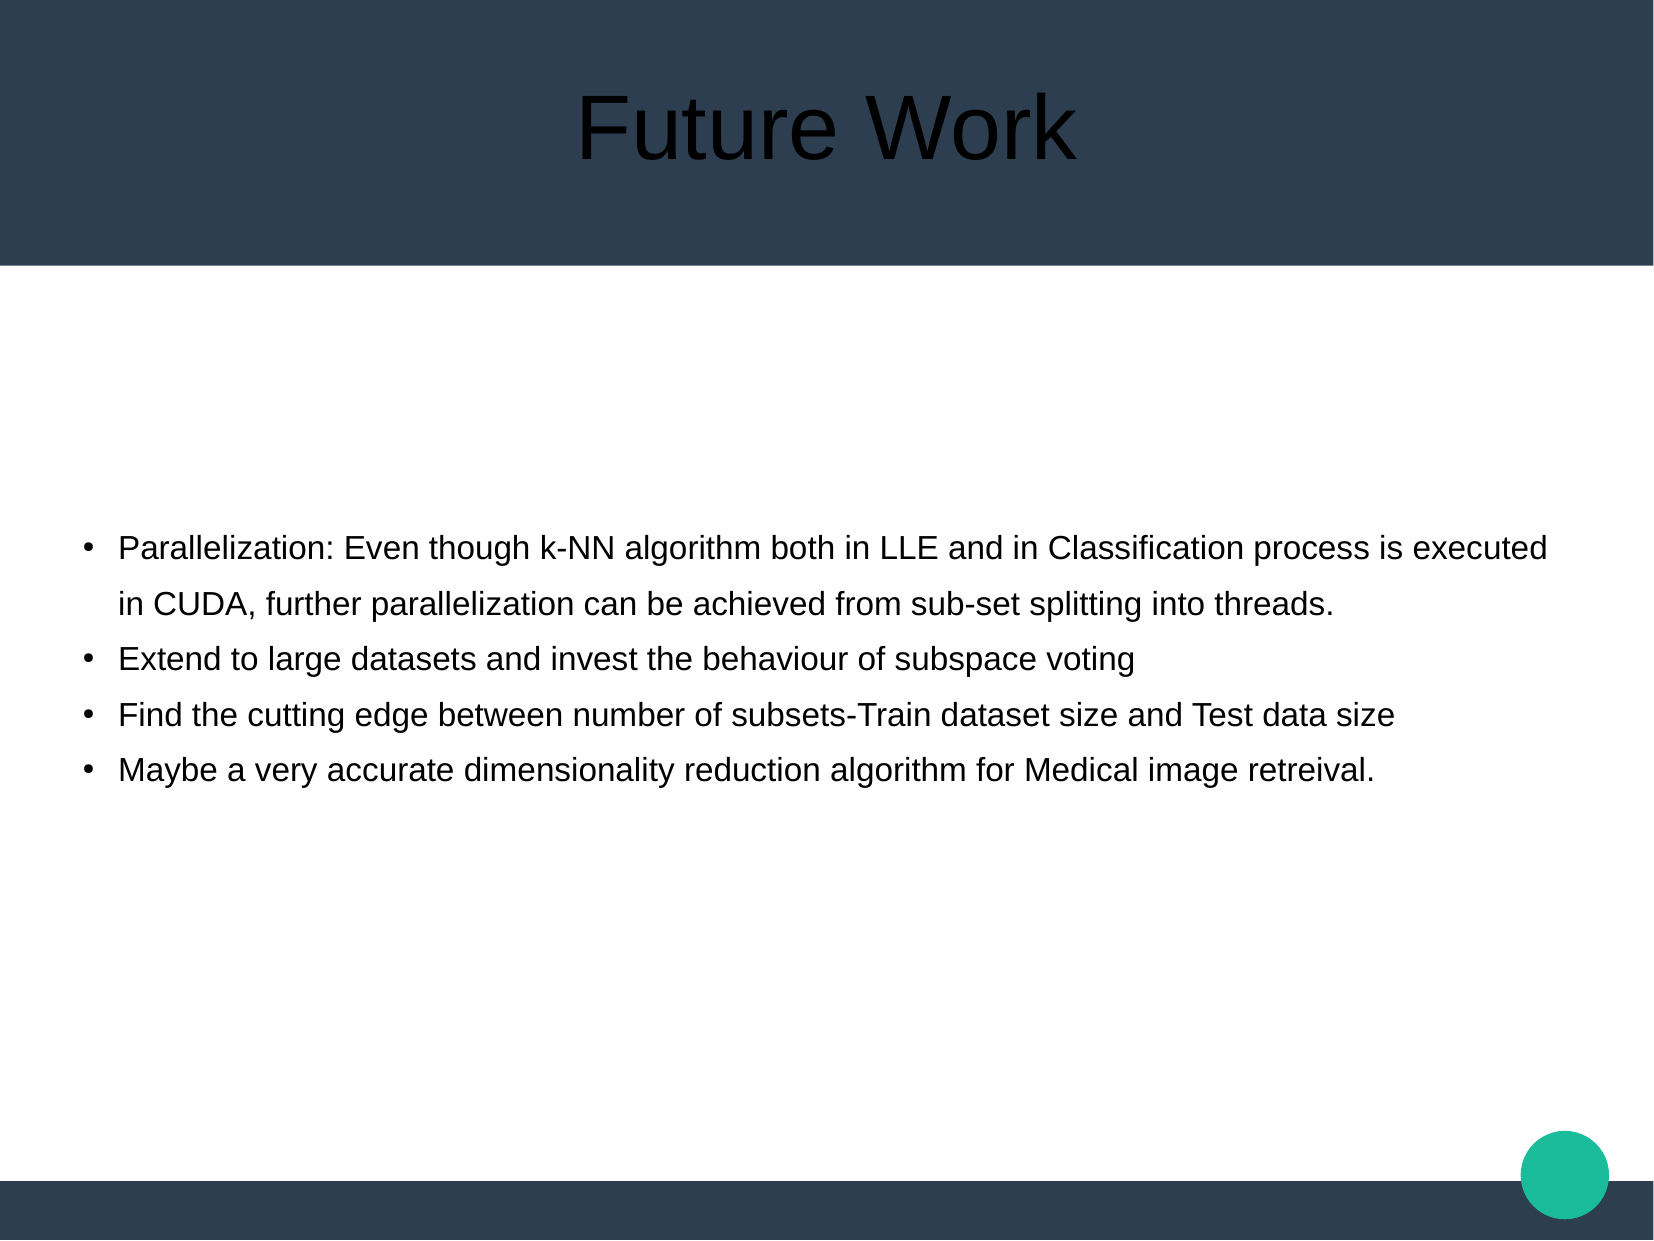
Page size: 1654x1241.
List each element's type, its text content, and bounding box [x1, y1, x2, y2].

title Future Work [59, 49, 1595, 207]
subtitle Parallelization: Even though k-NN algorithm both in LLE and in Classification process is executed in CUDA, further parallelization can be achieved from sub-set splitting into threads. Extend to large datasets and invest the behaviour of subspace voting Find the cutting edge between number of subsets-Train dataset size and Test data size Maybe a very accurate dimensionality reduction algorithm for Medical image retreival. [82, 290, 1571, 1010]
